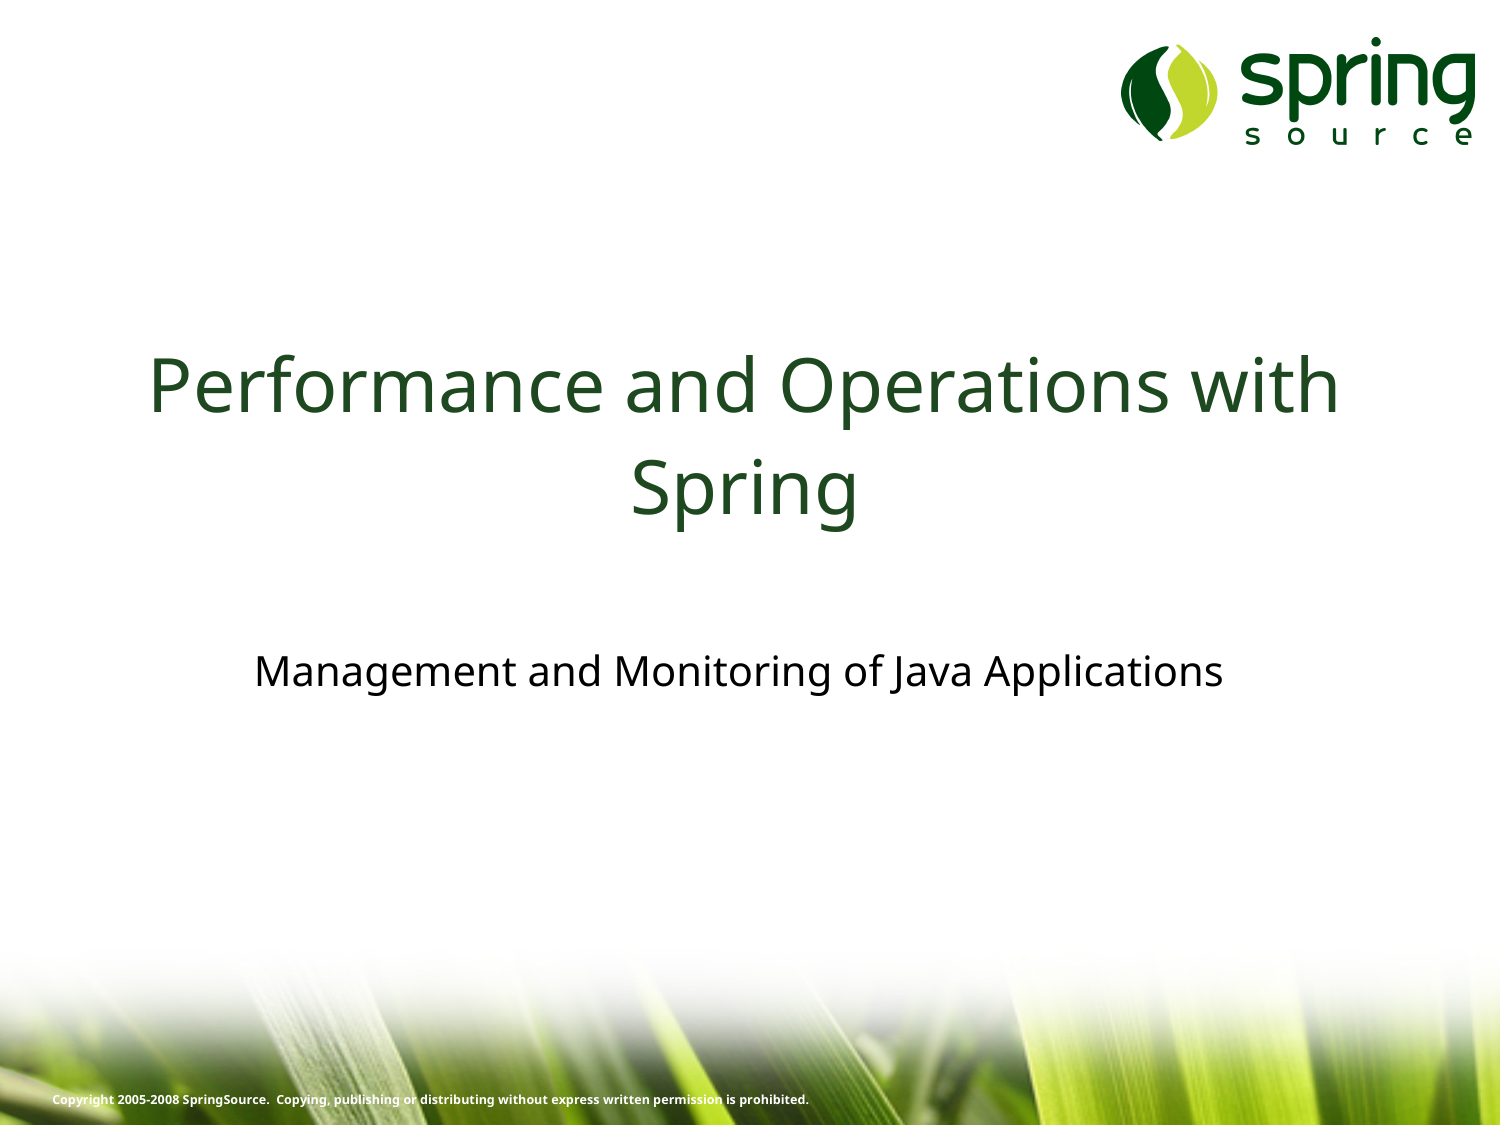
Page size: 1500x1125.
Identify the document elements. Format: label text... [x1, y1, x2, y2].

title Performance and Operations with Spring [107, 335, 1383, 534]
picture [0, 944, 1500, 1125]
text_box Management and Monitoring of Java Applications [214, 499, 1265, 788]
picture [1121, 37, 1475, 145]
